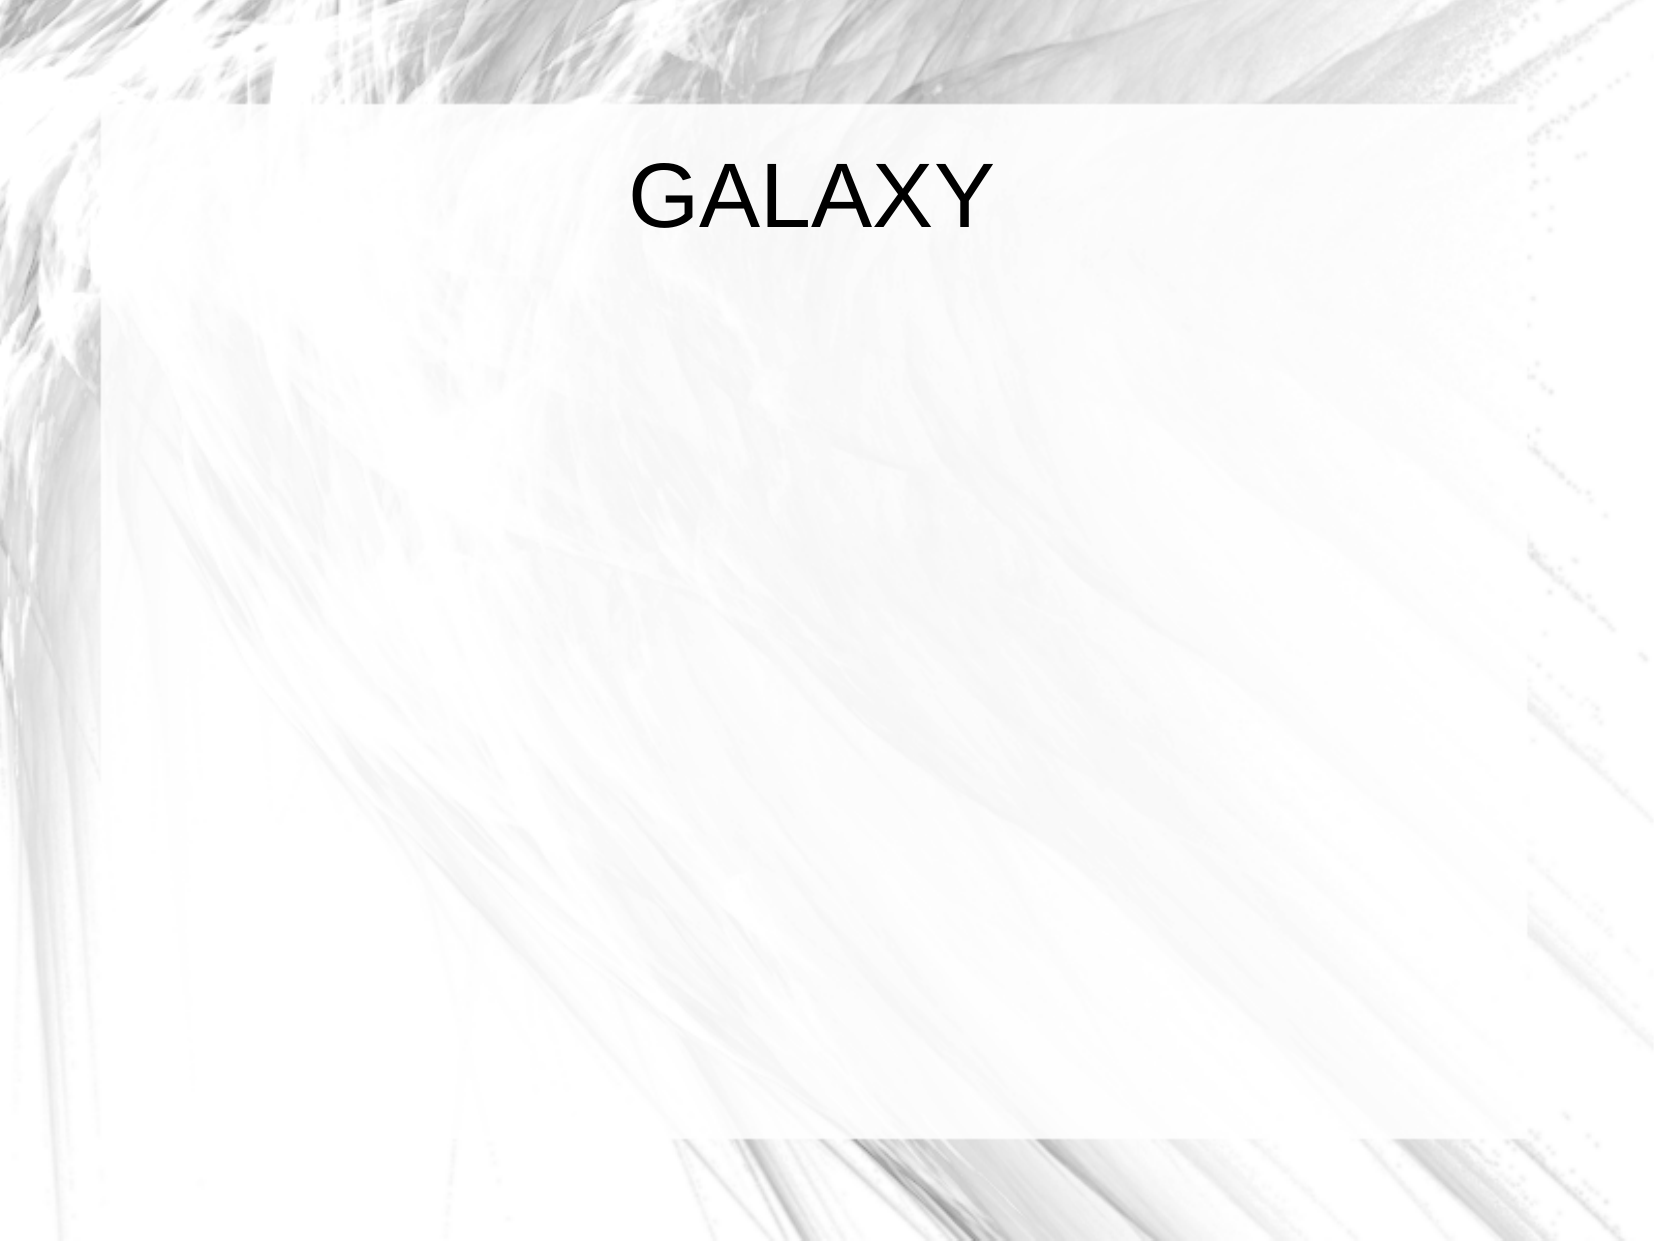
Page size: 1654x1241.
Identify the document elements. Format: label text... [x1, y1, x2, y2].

title GALAXY [118, 112, 1506, 281]
picture [0, 0, 1654, 1241]
